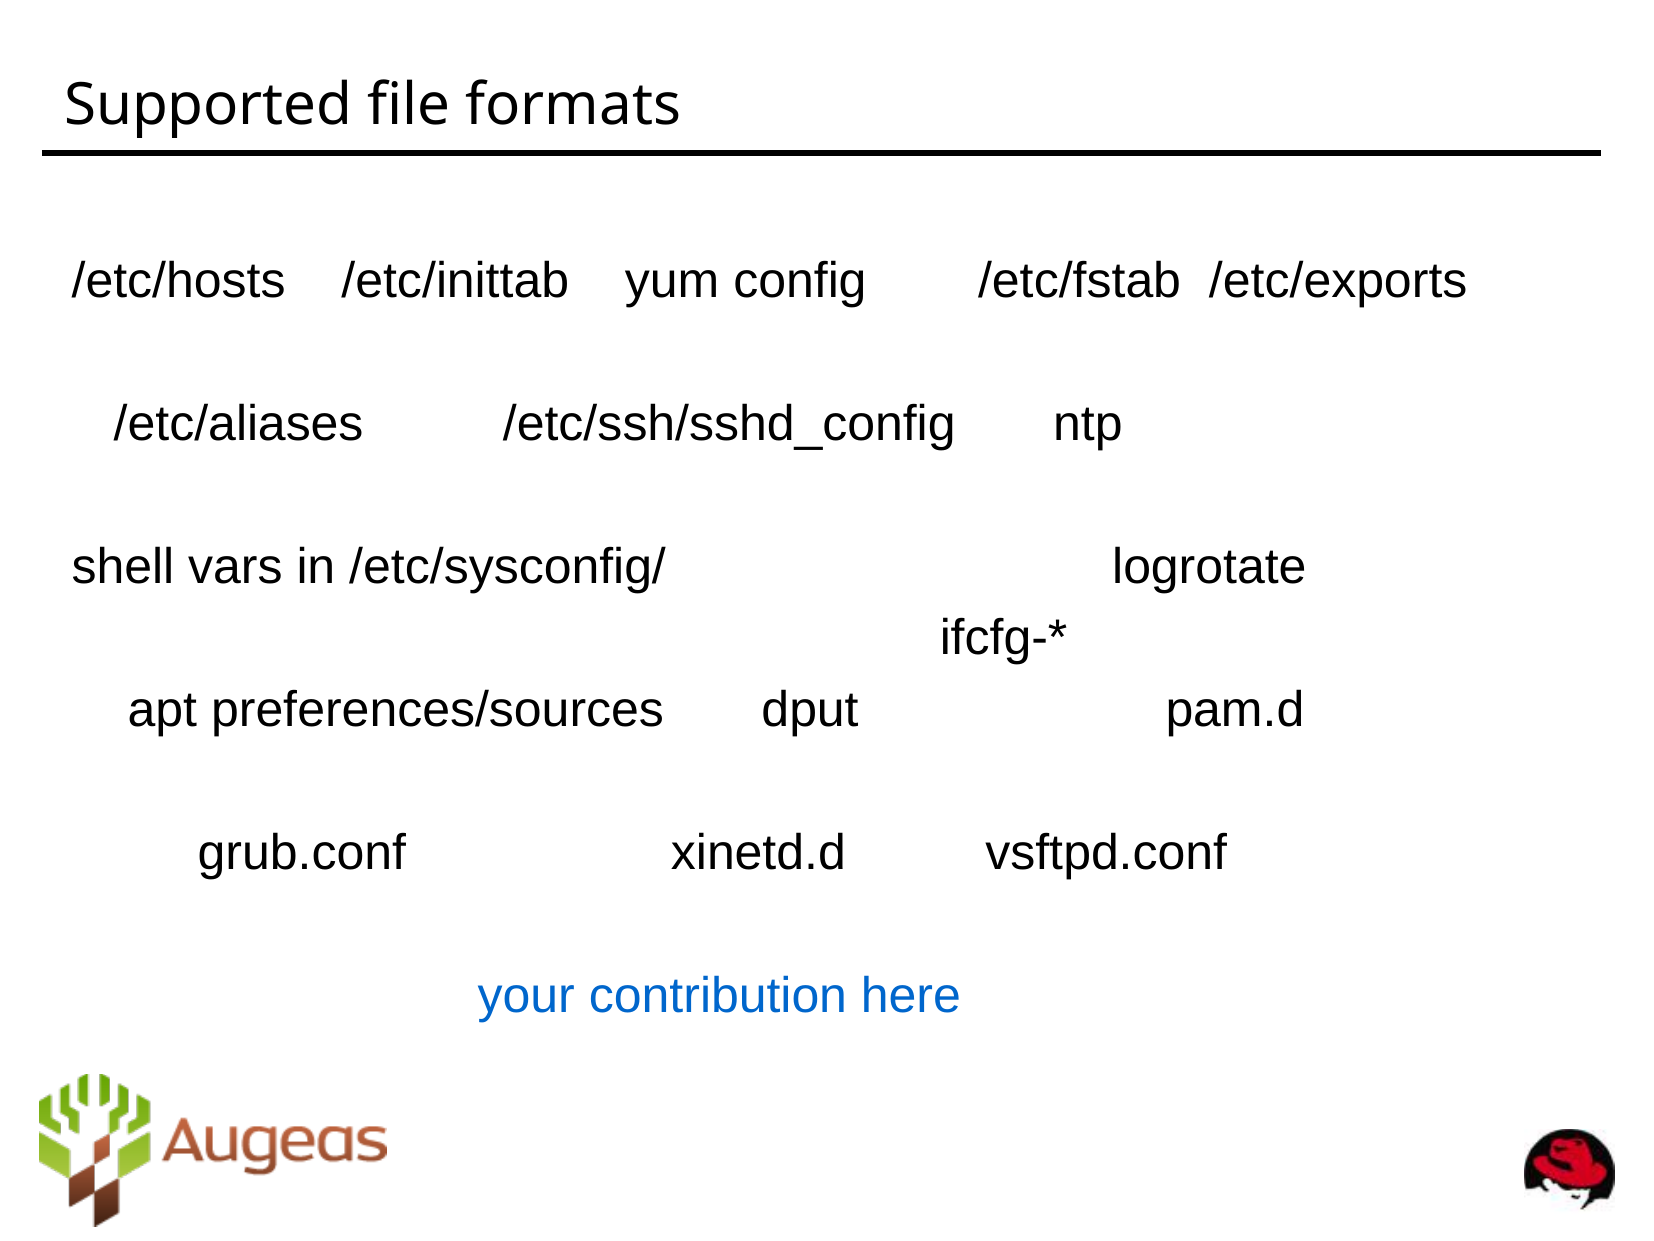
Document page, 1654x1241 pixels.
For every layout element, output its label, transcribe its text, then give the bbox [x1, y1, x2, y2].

title Supported file formats [64, 42, 1496, 161]
picture [39, 1074, 387, 1227]
list /etc/hosts /etc/inittab yum config /etc/fstab /etc/exports /etc/aliases /etc/ssh/sshd_config ntp shell vars in /etc/sysconfig/ logrotate ifcfg-* apt preferences/sources dput pam.d grub.conf xinetd.d vsftpd.conf your contribution here [71, 180, 1495, 1089]
picture [1524, 1129, 1615, 1220]
